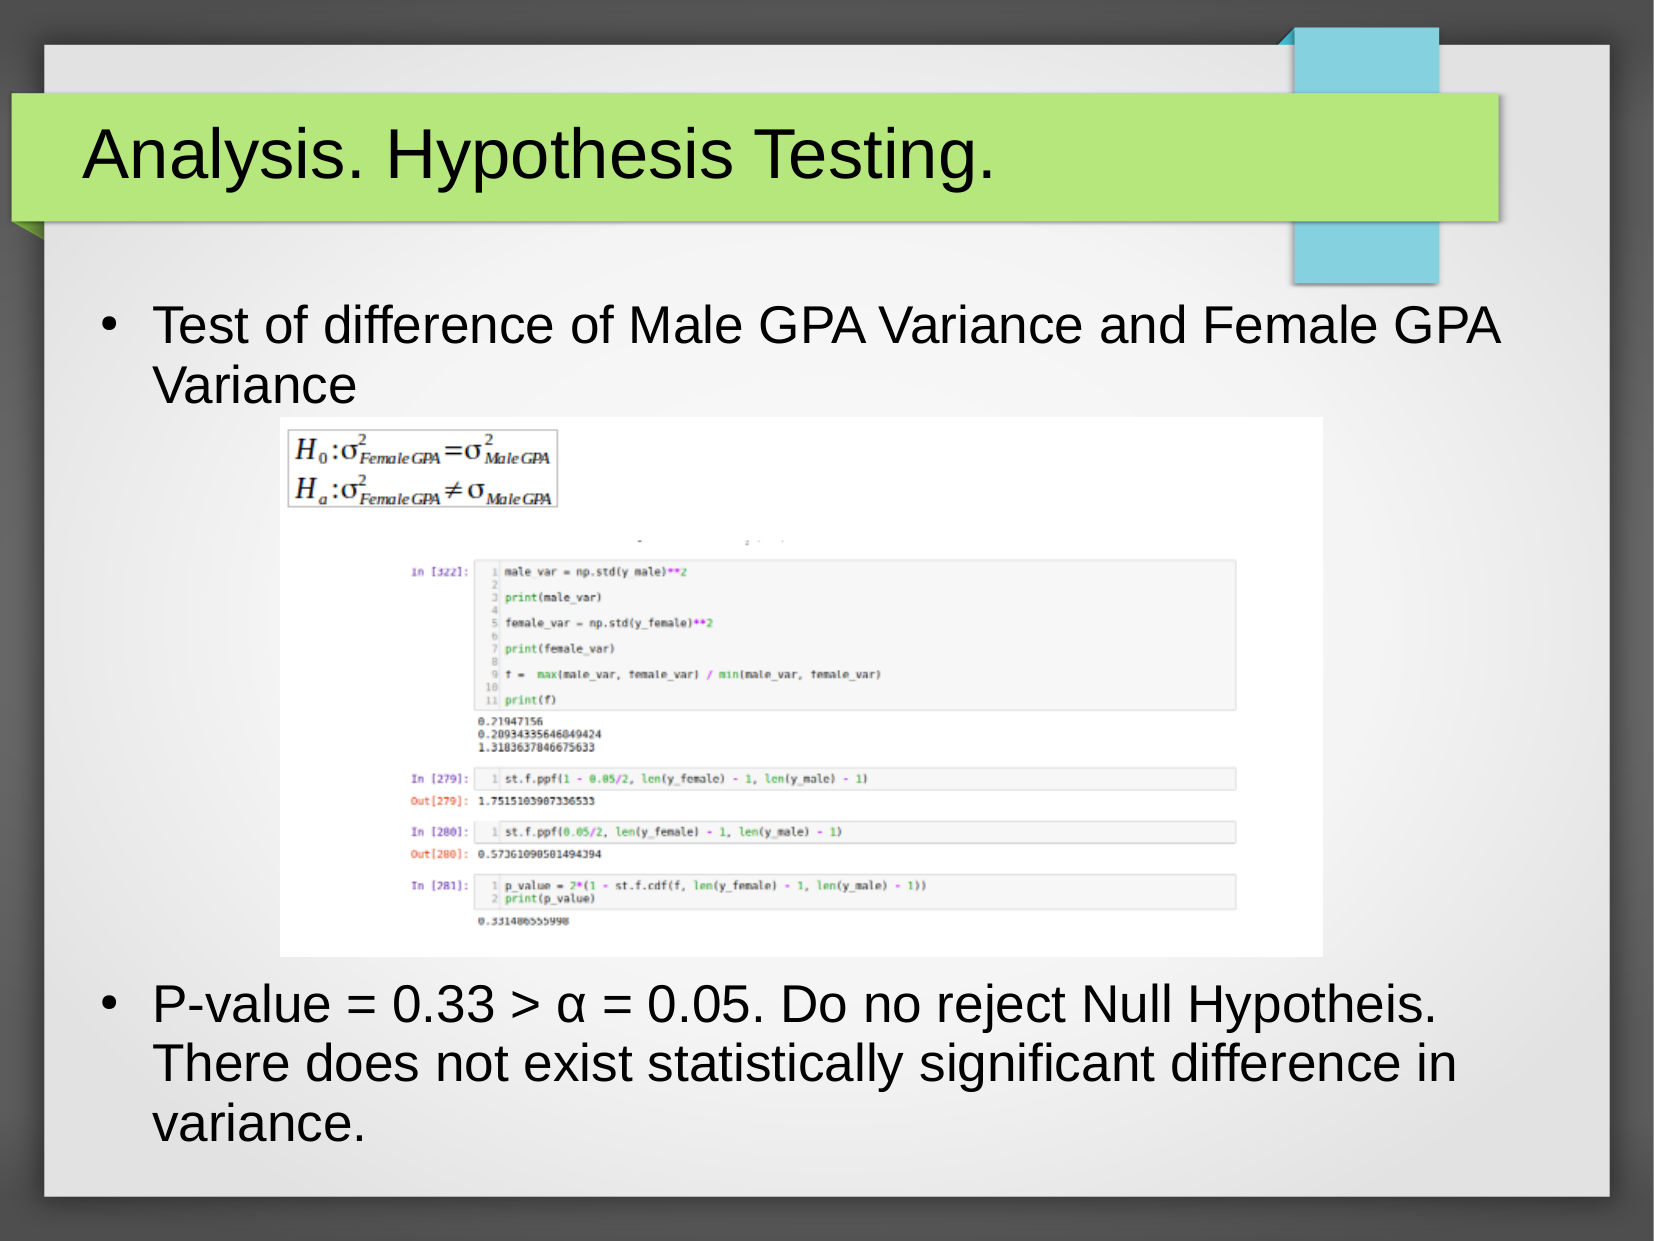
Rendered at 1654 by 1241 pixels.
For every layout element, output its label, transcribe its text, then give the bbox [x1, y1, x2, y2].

picture [0, 0, 1654, 1241]
title Analysis. Hypothesis Testing. [82, 94, 1264, 213]
list Test of difference of Male GPA Variance and Female GPA Variance P-value = 0.33 > α = 0.05. Do no reject Null Hypotheis. There does not exist statistically significant difference in variance. [82, 295, 1571, 1158]
